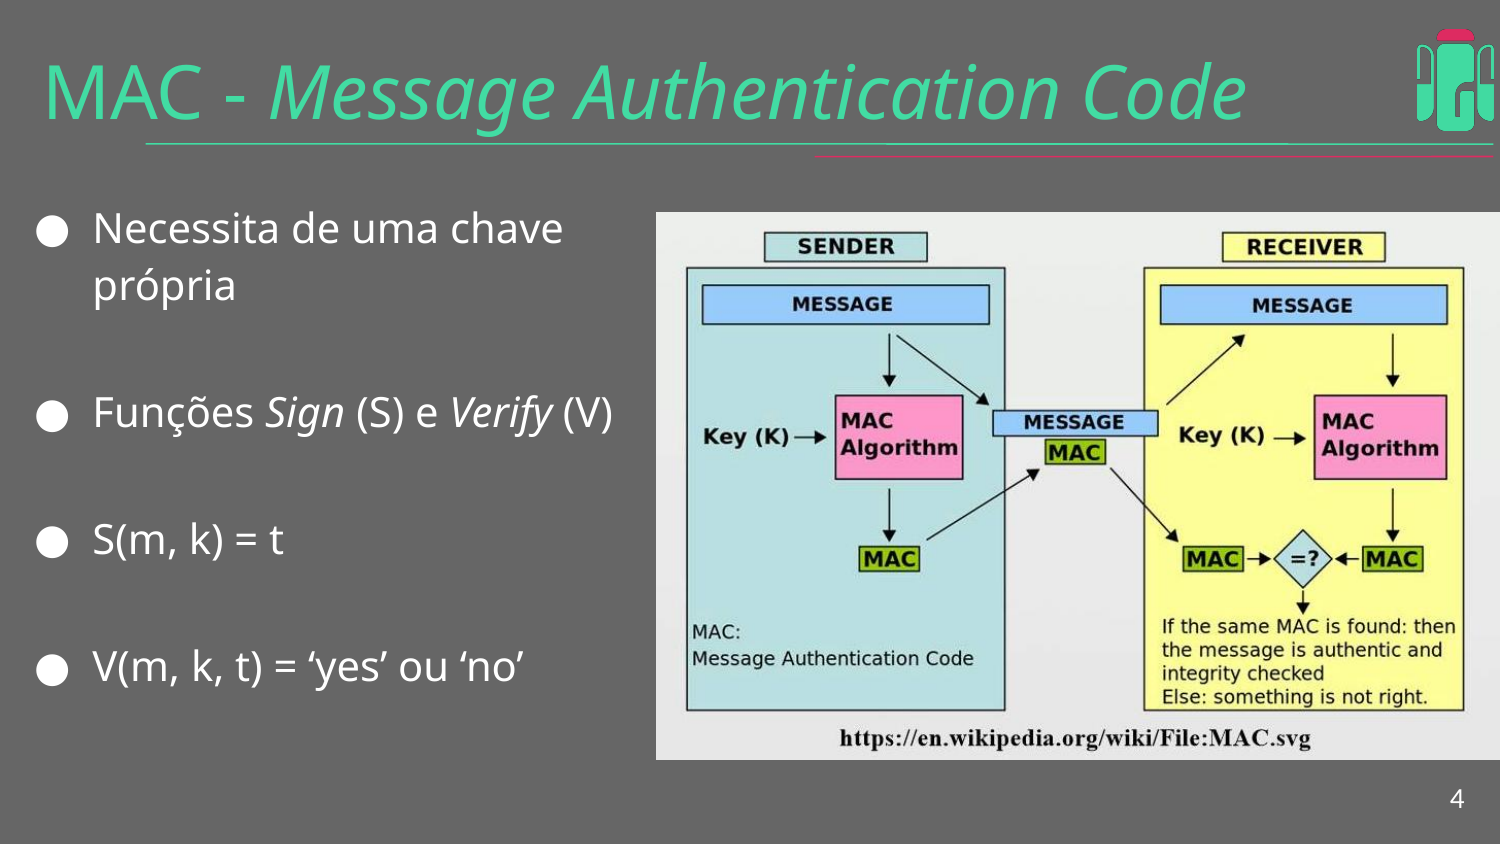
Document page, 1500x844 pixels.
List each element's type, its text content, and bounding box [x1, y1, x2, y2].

slide_number <number> [1389, 764, 1480, 830]
list Necessita de uma chave própria Funções Sign (S) e Verify (V) S(m, k) = t V(m, k, t) = ‘yes’ ou ‘no’ [2, 178, 657, 794]
title MAC - Message Authentication Code [27, 29, 1374, 131]
picture [1417, 29, 1494, 131]
picture [656, 212, 1500, 761]
